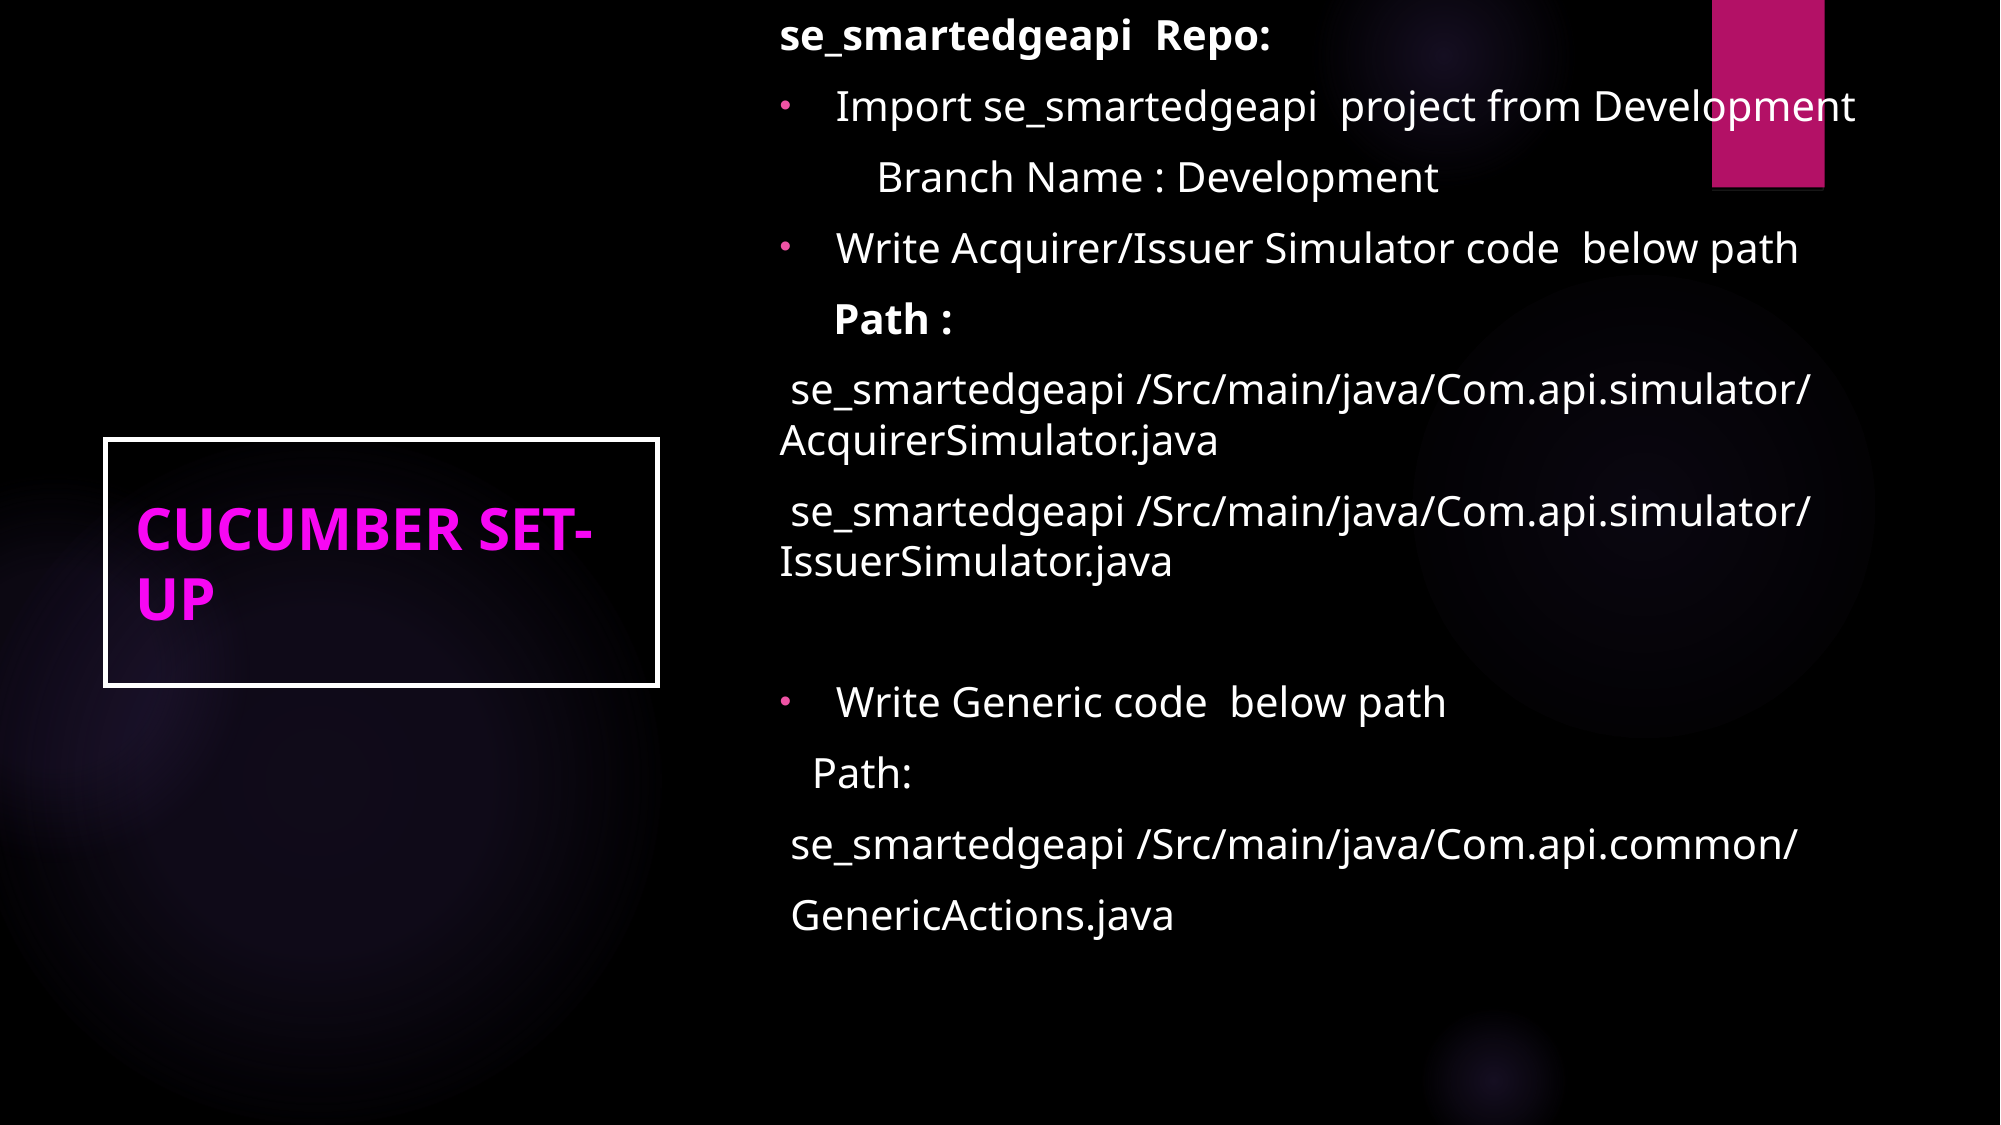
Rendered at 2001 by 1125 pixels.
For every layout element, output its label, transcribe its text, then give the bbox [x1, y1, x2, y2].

list se_smartedgeapi Repo: Import se_smartedgeapi project from Development Branch Name : Development Write Acquirer/Issuer Simulator code below path Path : se_smartedgeapi /Src/main/java/Com.api.simulator/AcquirerSimulator.java se_smartedgeapi /Src/main/java/Com.api.simulator/IssuerSimulator.java Write Generic code below path Path: se_smartedgeapi /Src/main/java/Com.api.common/ GenericActions.java [764, 1, 1993, 1125]
picture [0, 437, 662, 1125]
title CUCUMBER SET-UP [105, 439, 658, 686]
